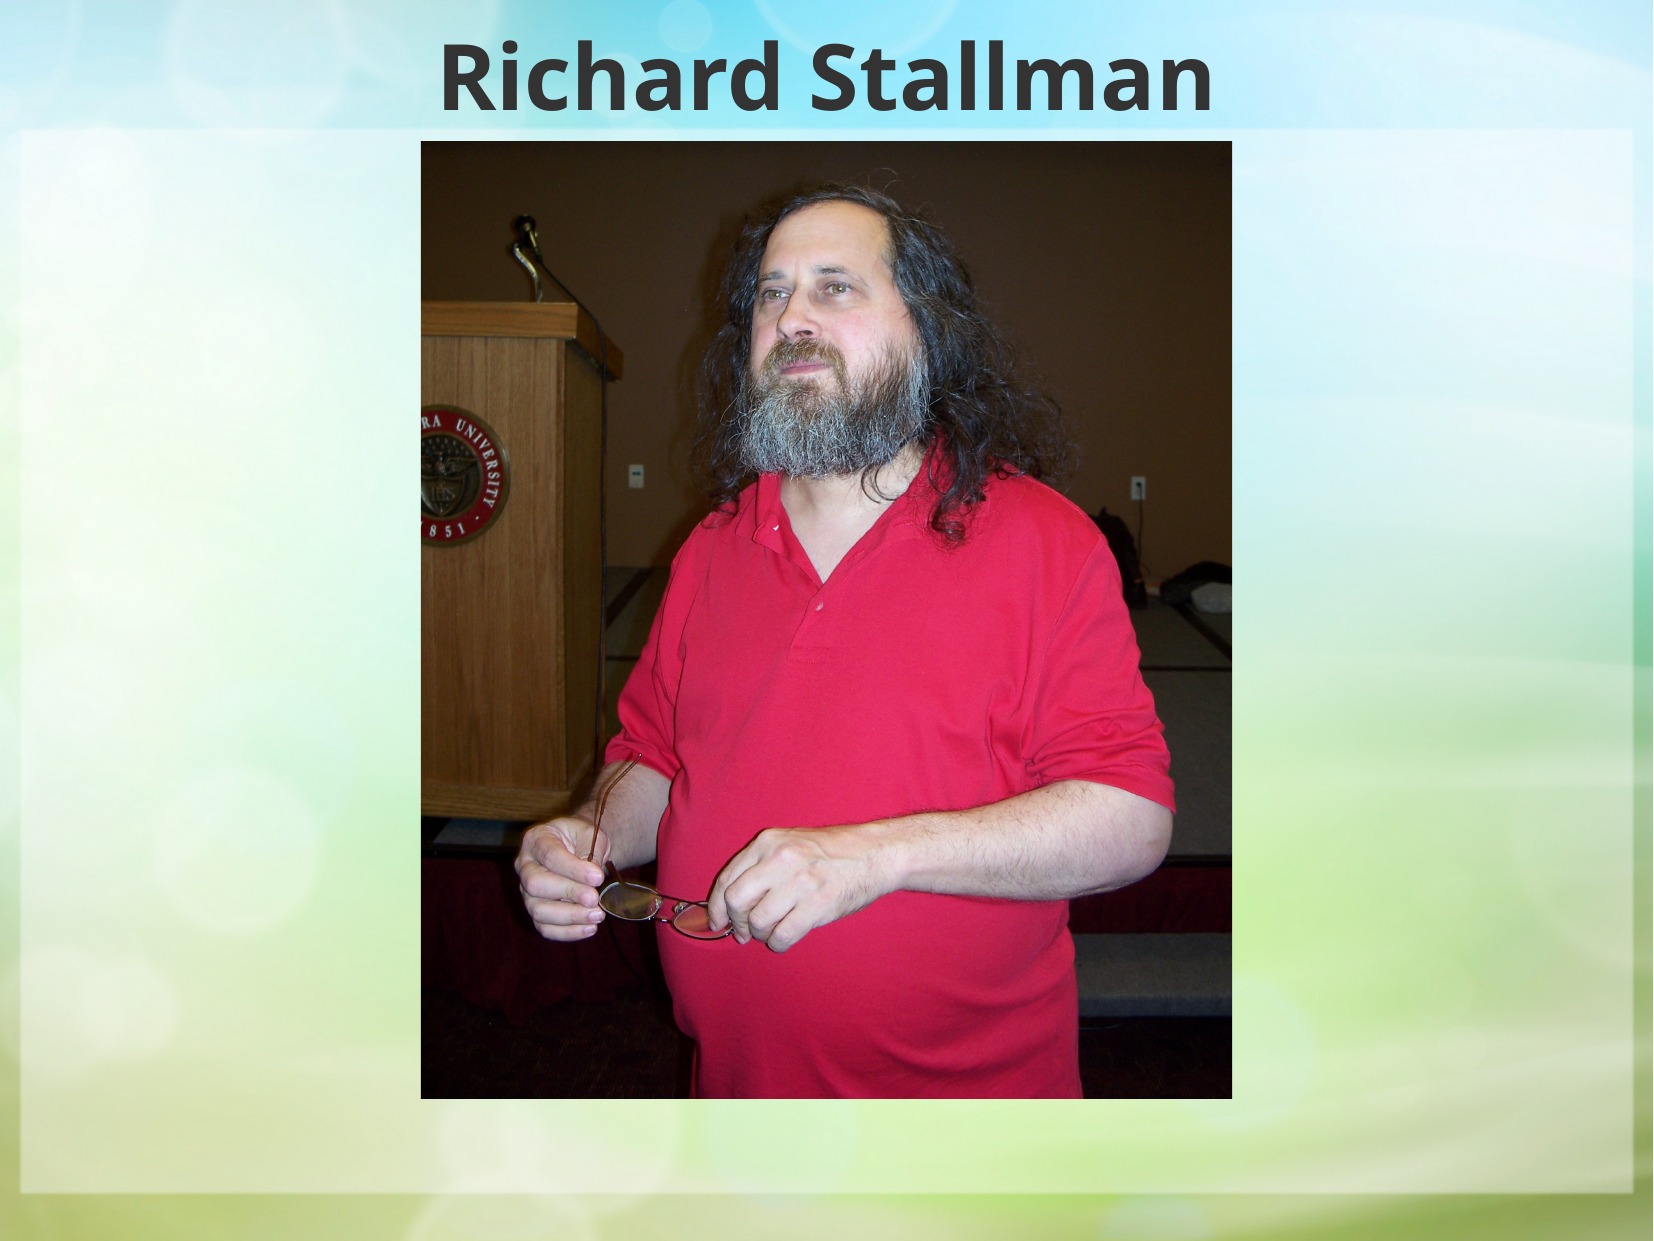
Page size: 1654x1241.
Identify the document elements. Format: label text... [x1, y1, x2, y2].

title Richard Stallman [82, 0, 1571, 151]
picture [0, 0, 1654, 1241]
